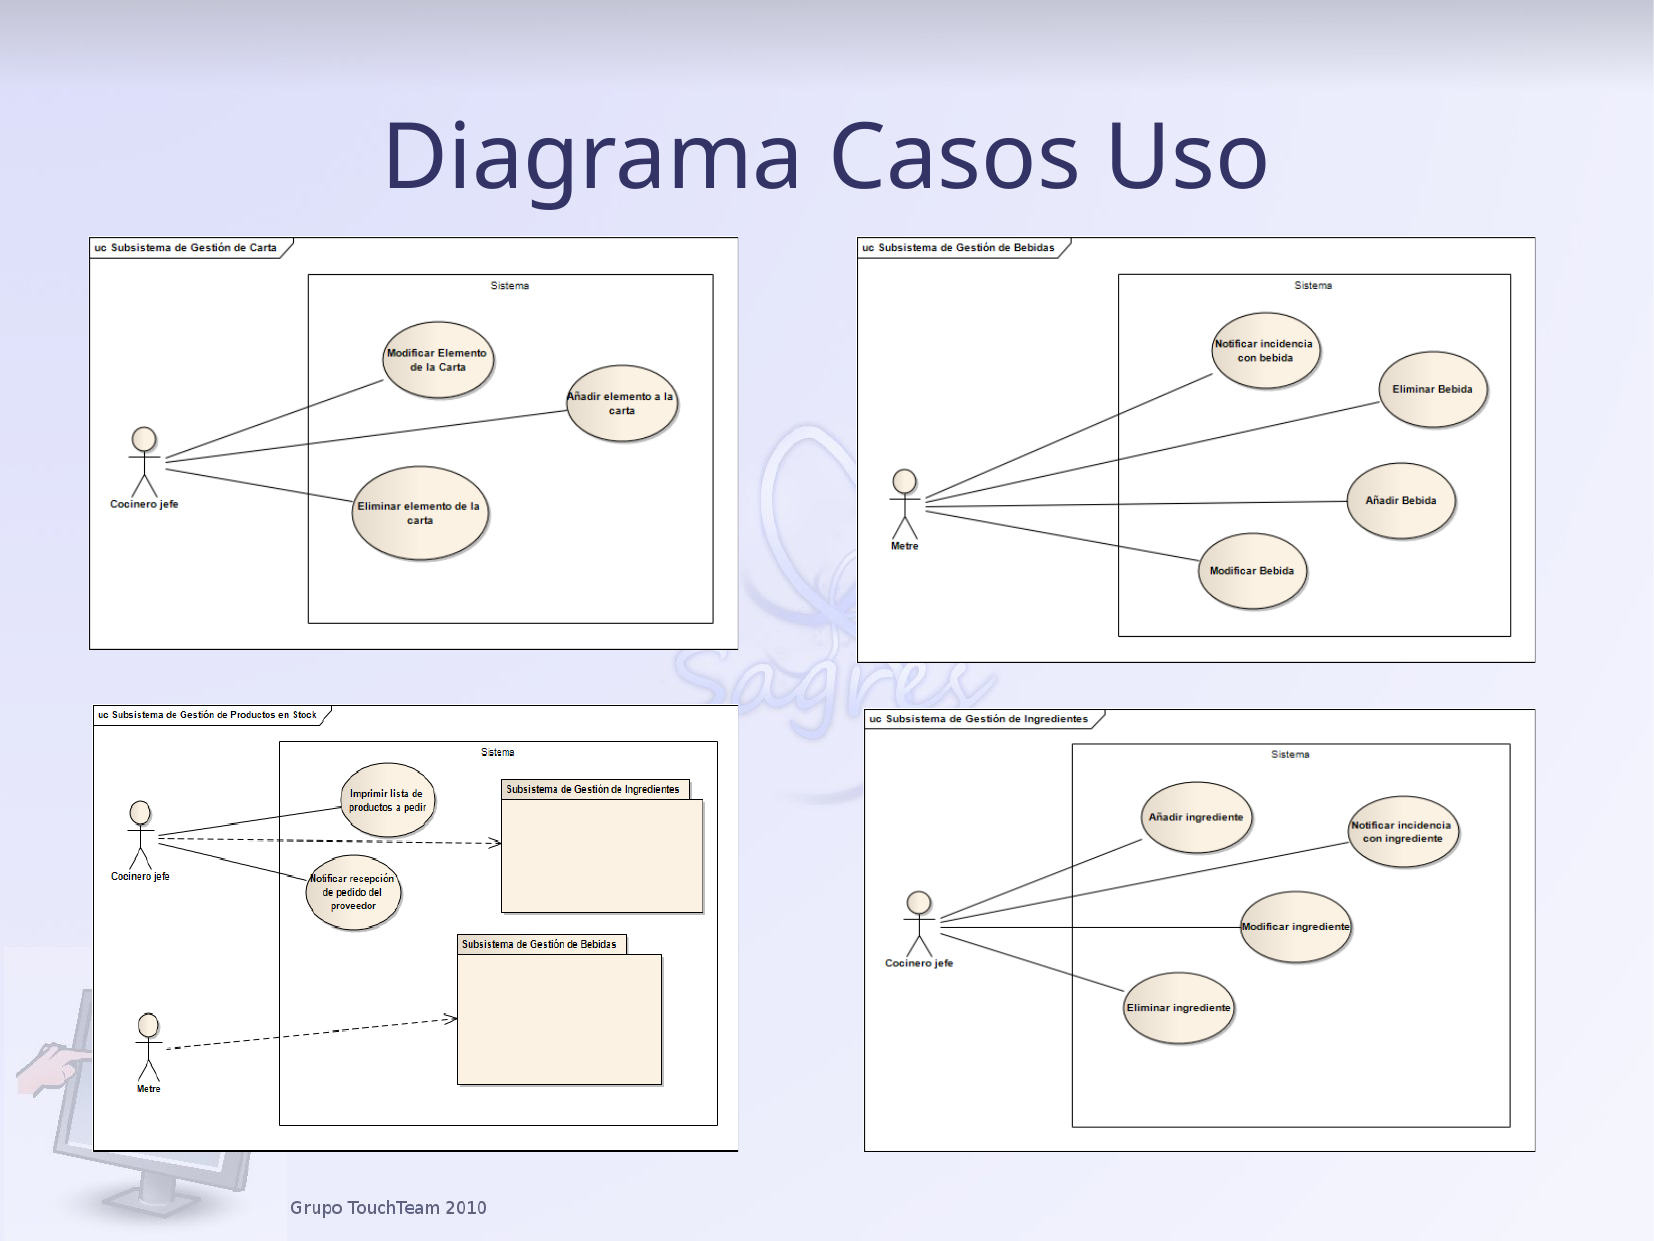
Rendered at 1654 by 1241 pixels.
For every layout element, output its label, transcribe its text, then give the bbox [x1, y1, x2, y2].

picture [0, 0, 1654, 1241]
title Diagrama Casos Uso [82, 49, 1571, 257]
